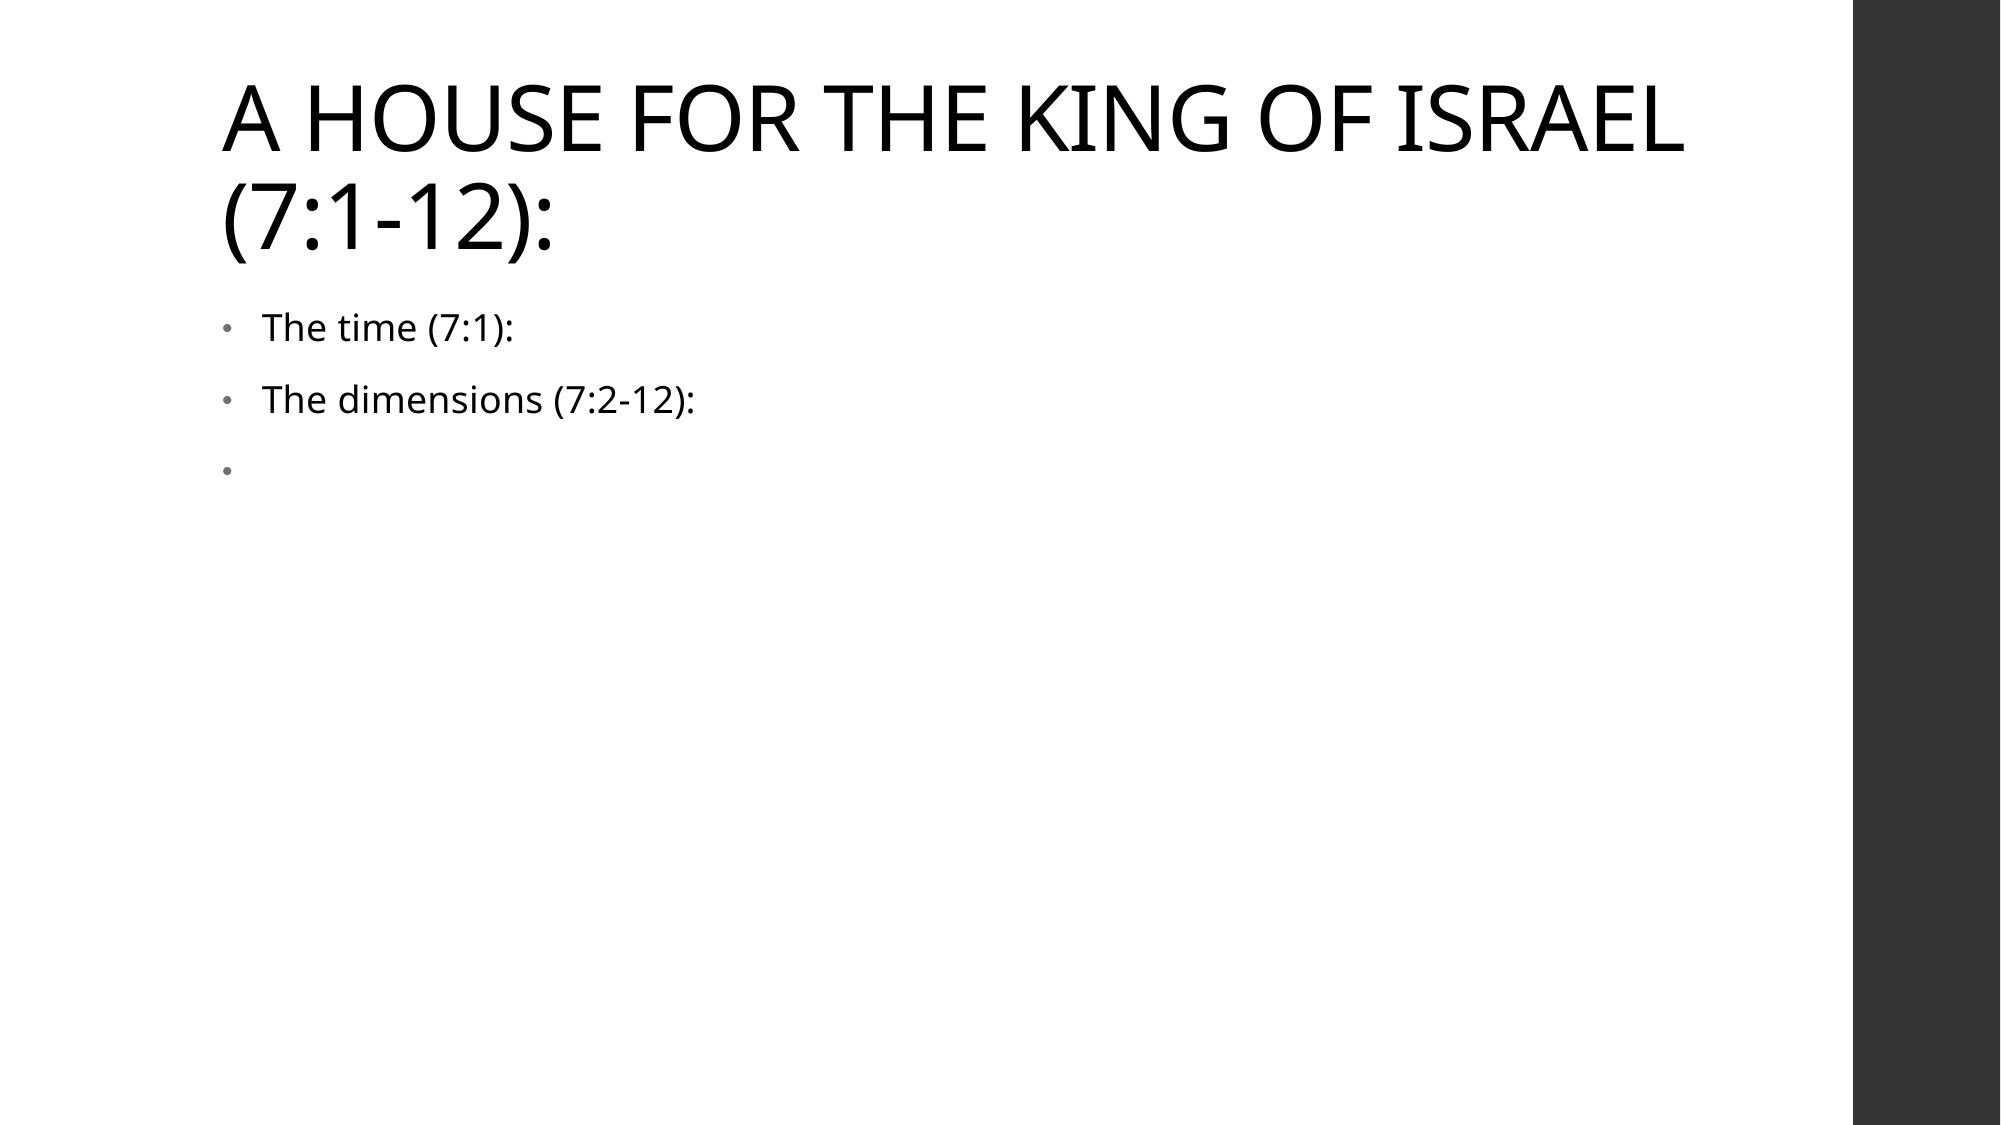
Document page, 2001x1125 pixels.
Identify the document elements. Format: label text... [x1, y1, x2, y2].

list The time (7:1): The dimensions (7:2-12): [206, 299, 1617, 1014]
title A HOUSE FOR THE KING OF ISRAEL (7:1-12): [206, 60, 1797, 278]
